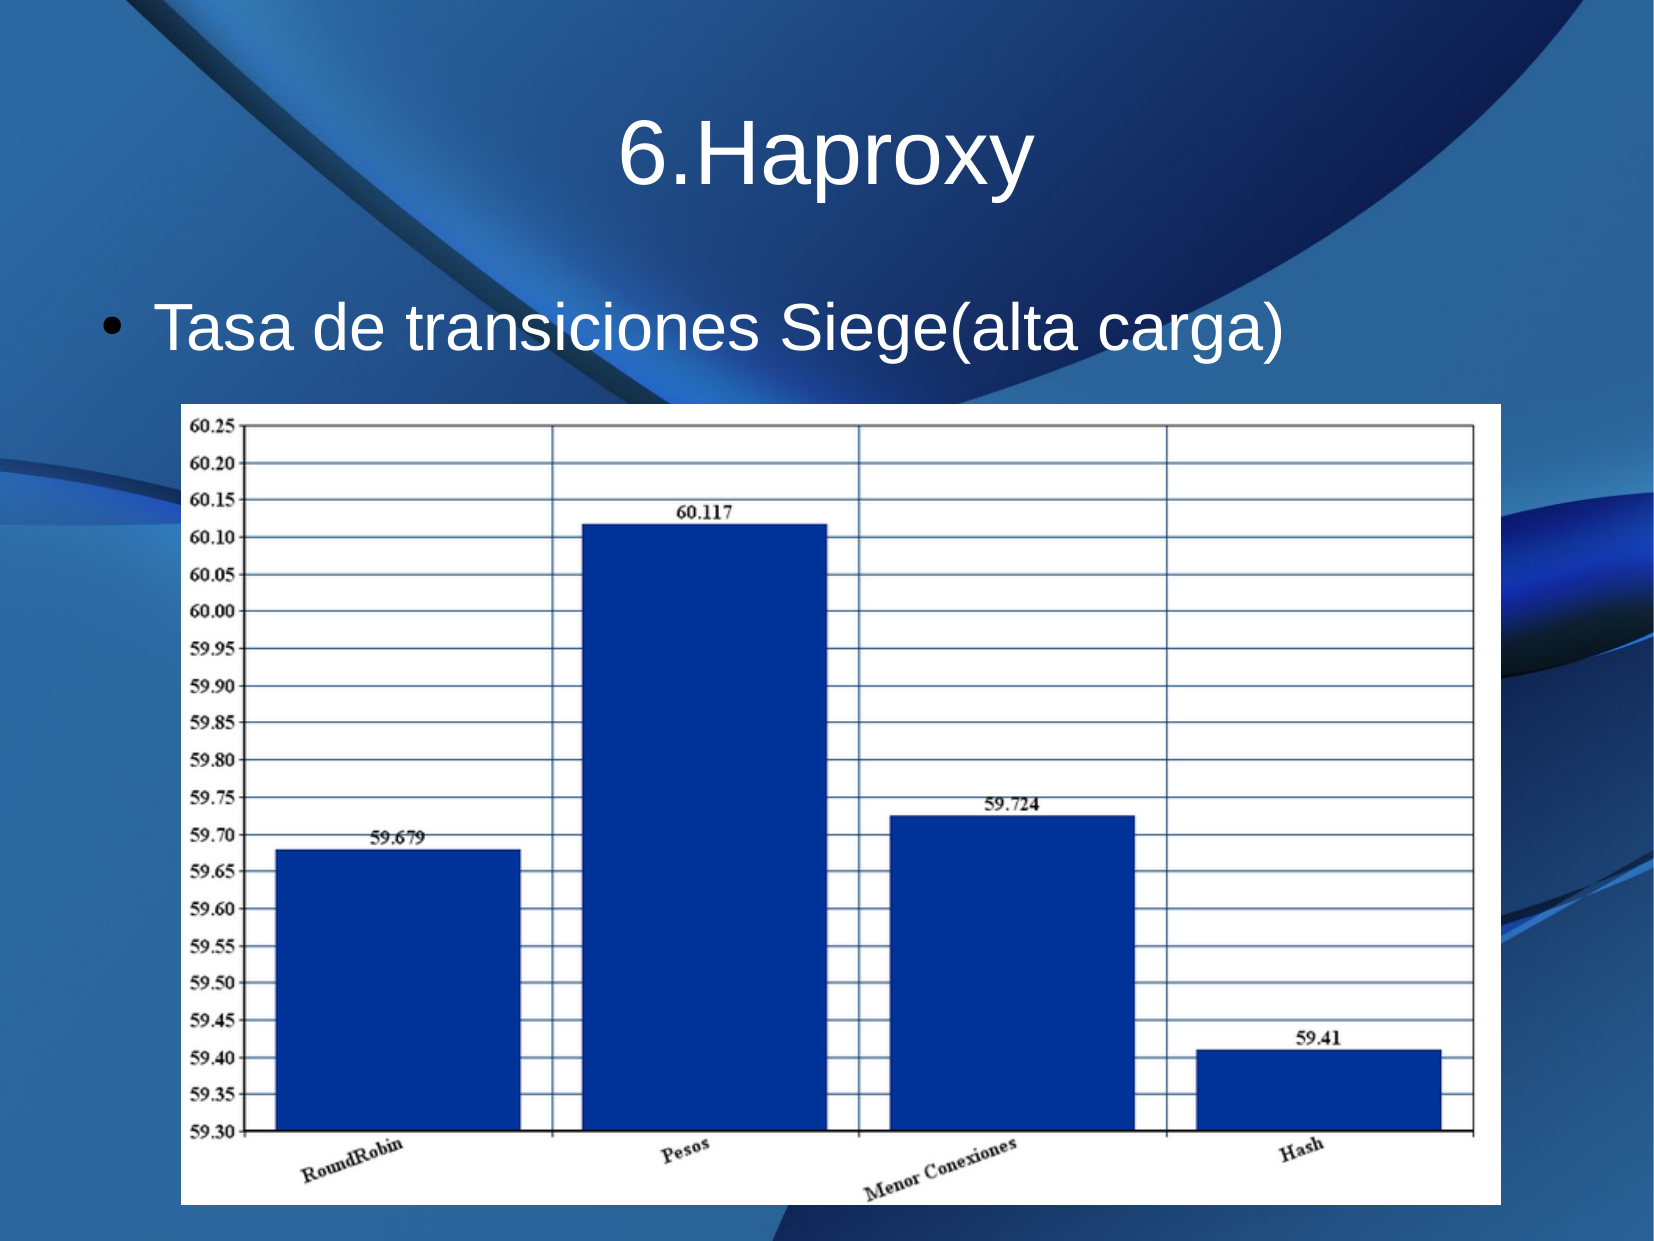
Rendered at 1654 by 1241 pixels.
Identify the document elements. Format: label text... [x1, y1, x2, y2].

list Tasa de transiciones Siege(alta carga) [82, 290, 1571, 1109]
title 6.Haproxy [82, 49, 1571, 257]
picture [0, 0, 1654, 1241]
